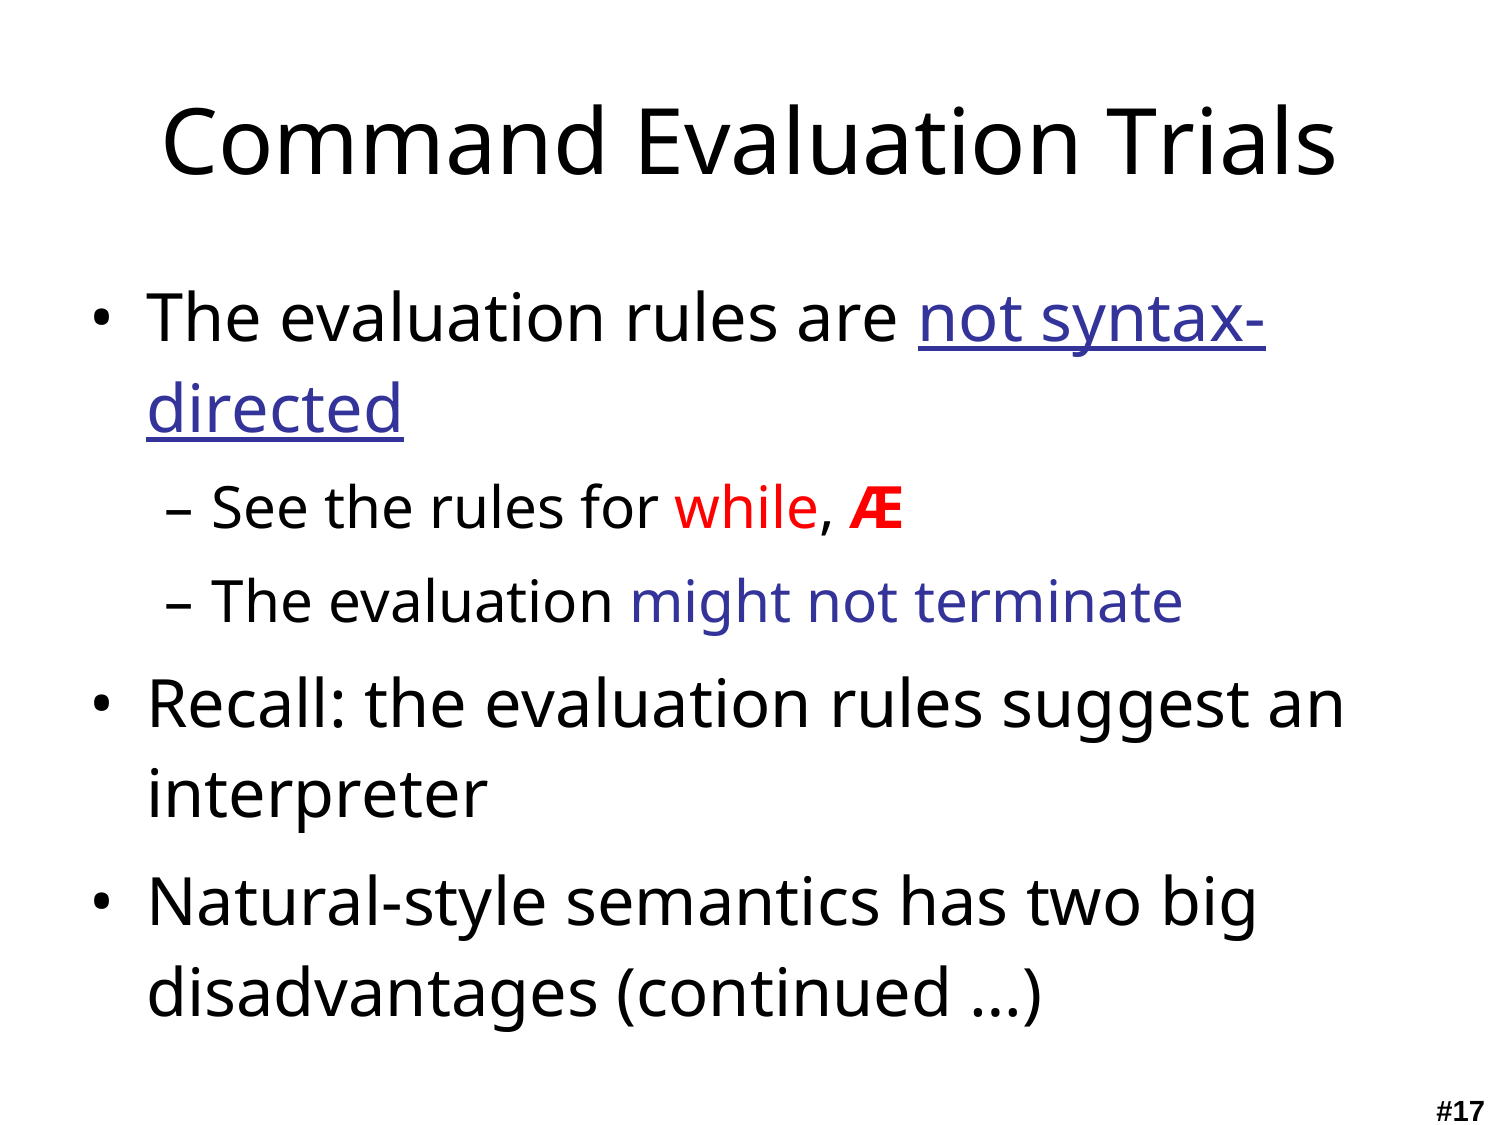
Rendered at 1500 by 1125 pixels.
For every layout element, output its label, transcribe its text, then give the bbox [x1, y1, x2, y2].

list The evaluation rules are not syntax-directed See the rules for while, Æ The evaluation might not terminate Recall: the evaluation rules suggest an interpreter Natural-style semantics has two big disadvantages (continued …) [75, 262, 1426, 1006]
title Command Evaluation Trials [75, 45, 1426, 233]
